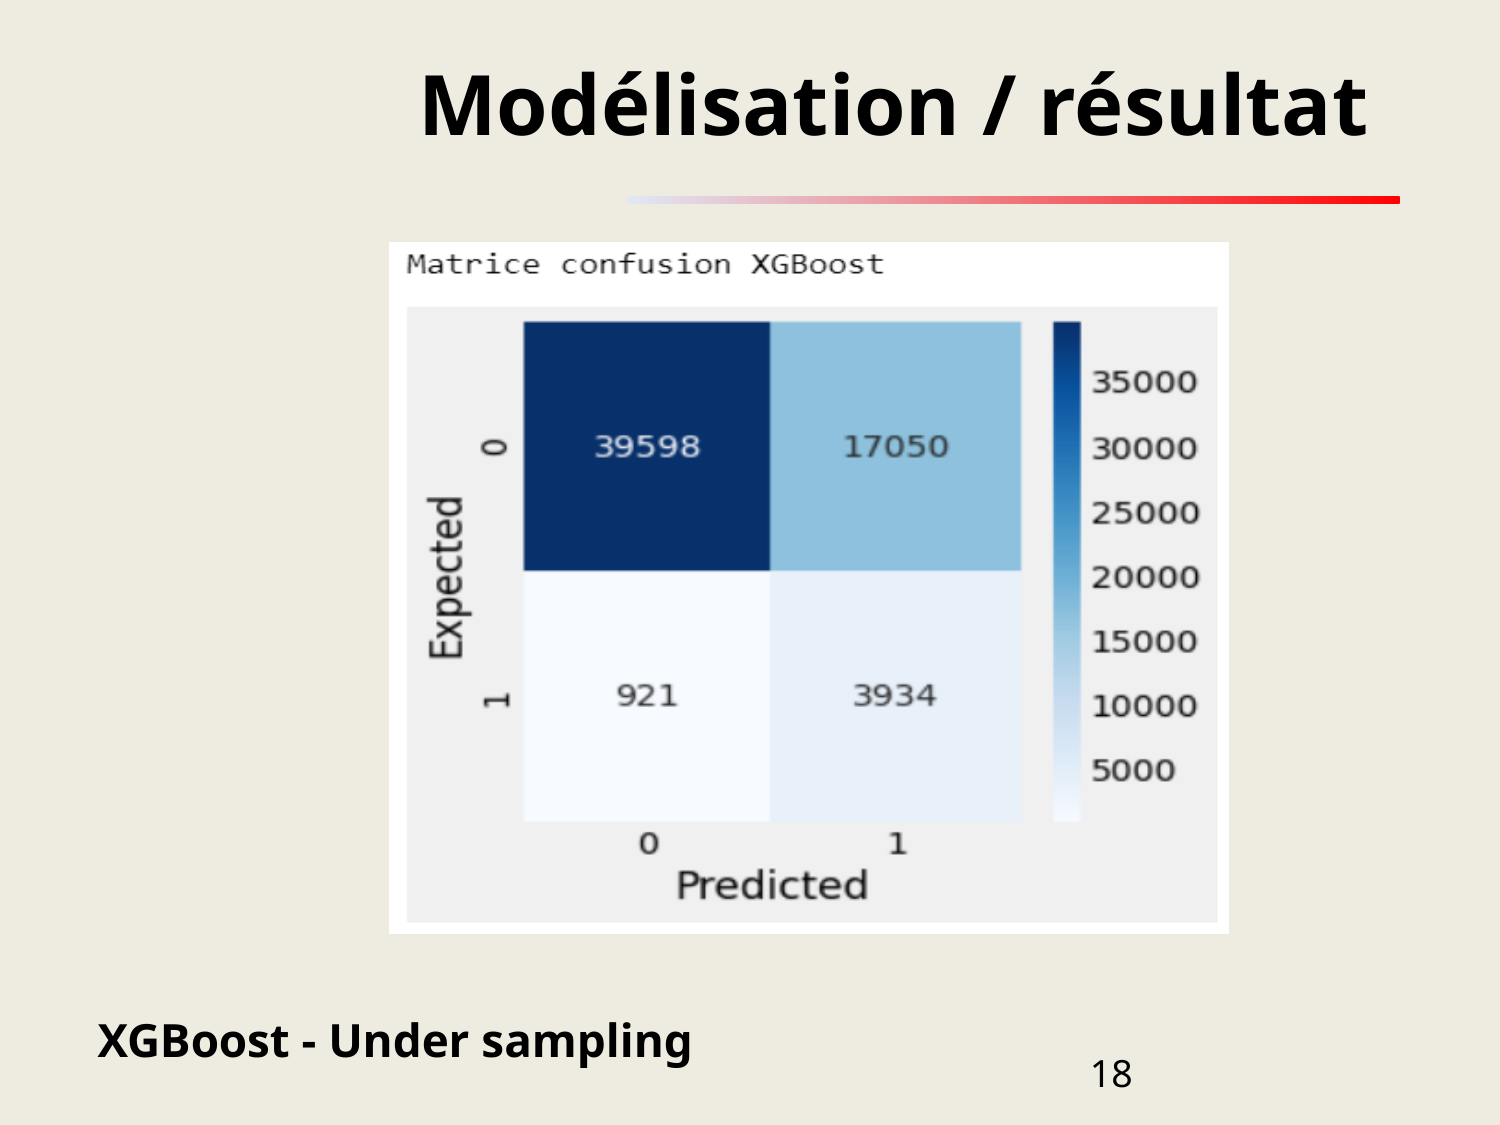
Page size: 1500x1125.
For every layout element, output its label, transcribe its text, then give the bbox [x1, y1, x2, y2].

slide_number <numéro> [1074, 1042, 1425, 1103]
picture [389, 242, 1229, 934]
text_box XGBoost - Under sampling [82, 1003, 745, 1074]
text_box [627, 196, 1400, 204]
title Modélisation / résultat [177, 45, 1406, 220]
